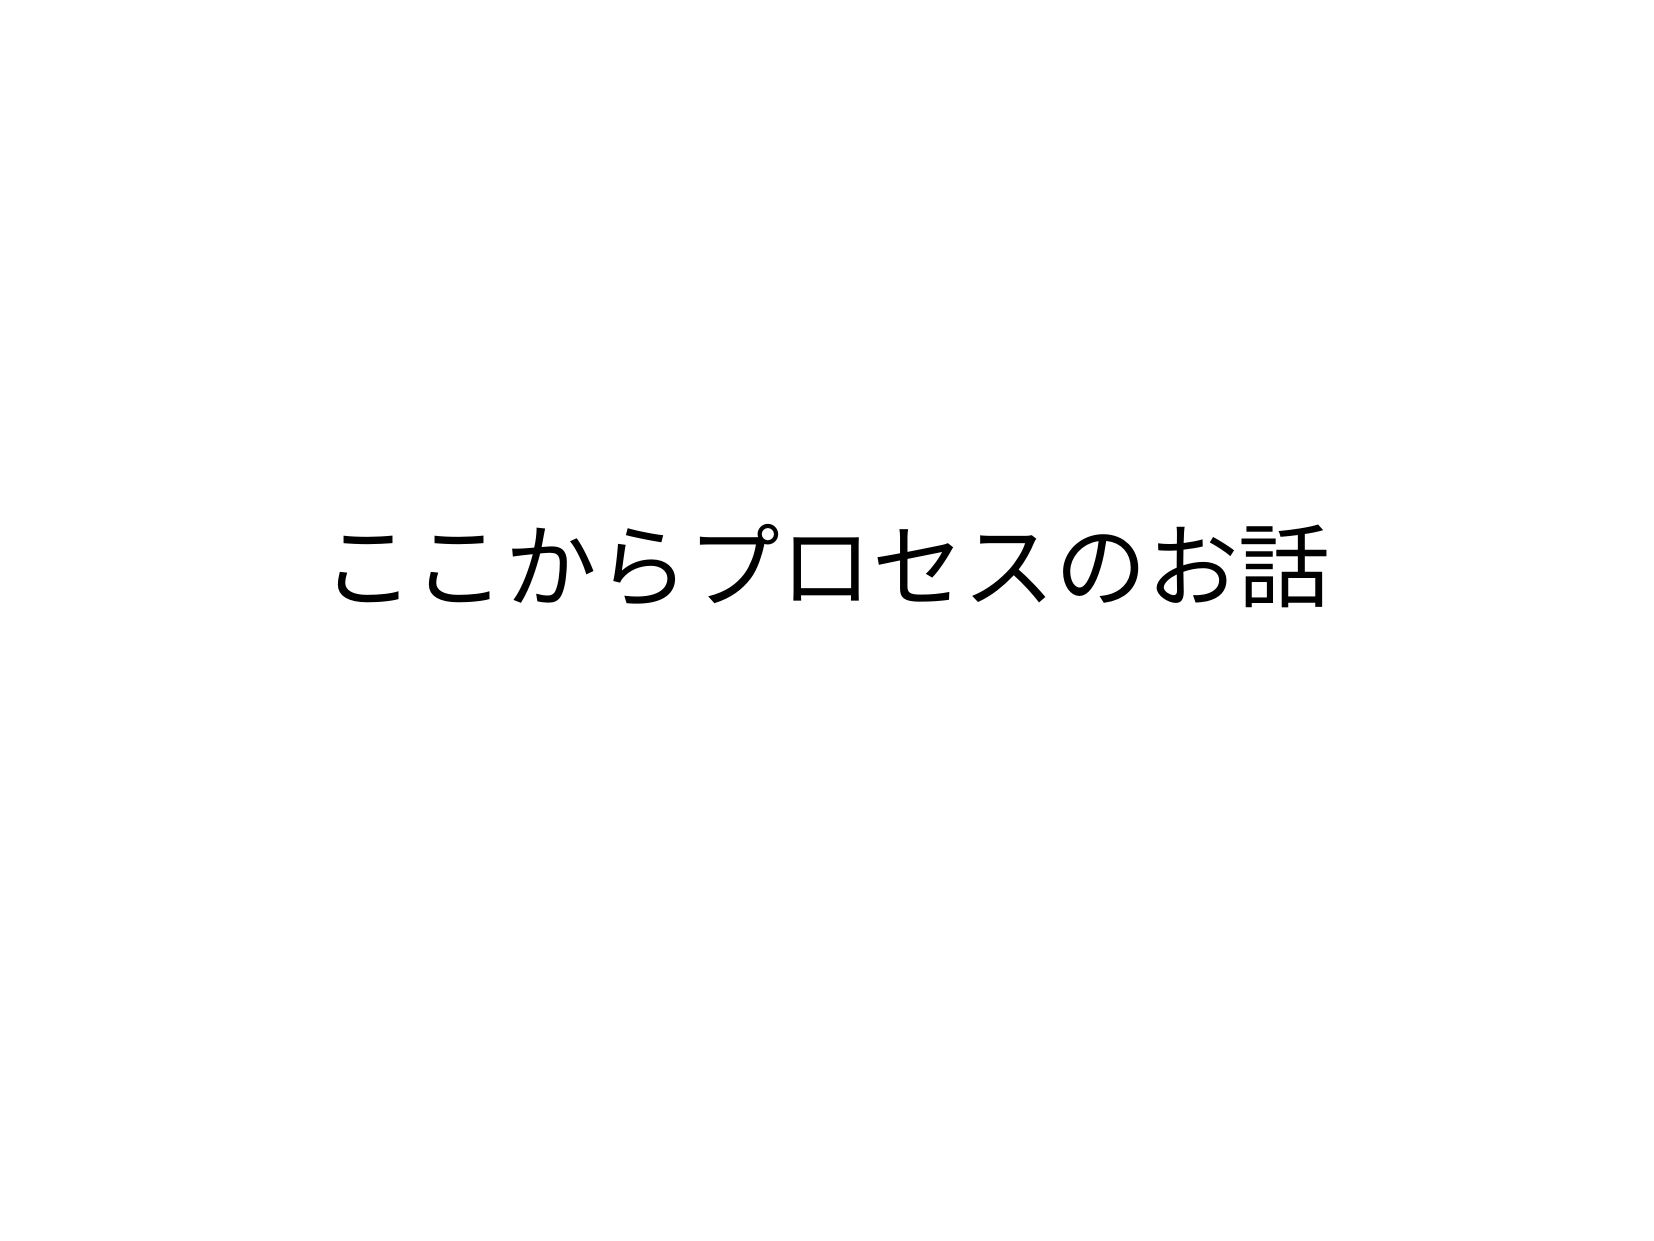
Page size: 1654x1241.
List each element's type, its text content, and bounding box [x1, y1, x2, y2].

title ここからプロセスのお話 [82, 456, 1571, 664]
